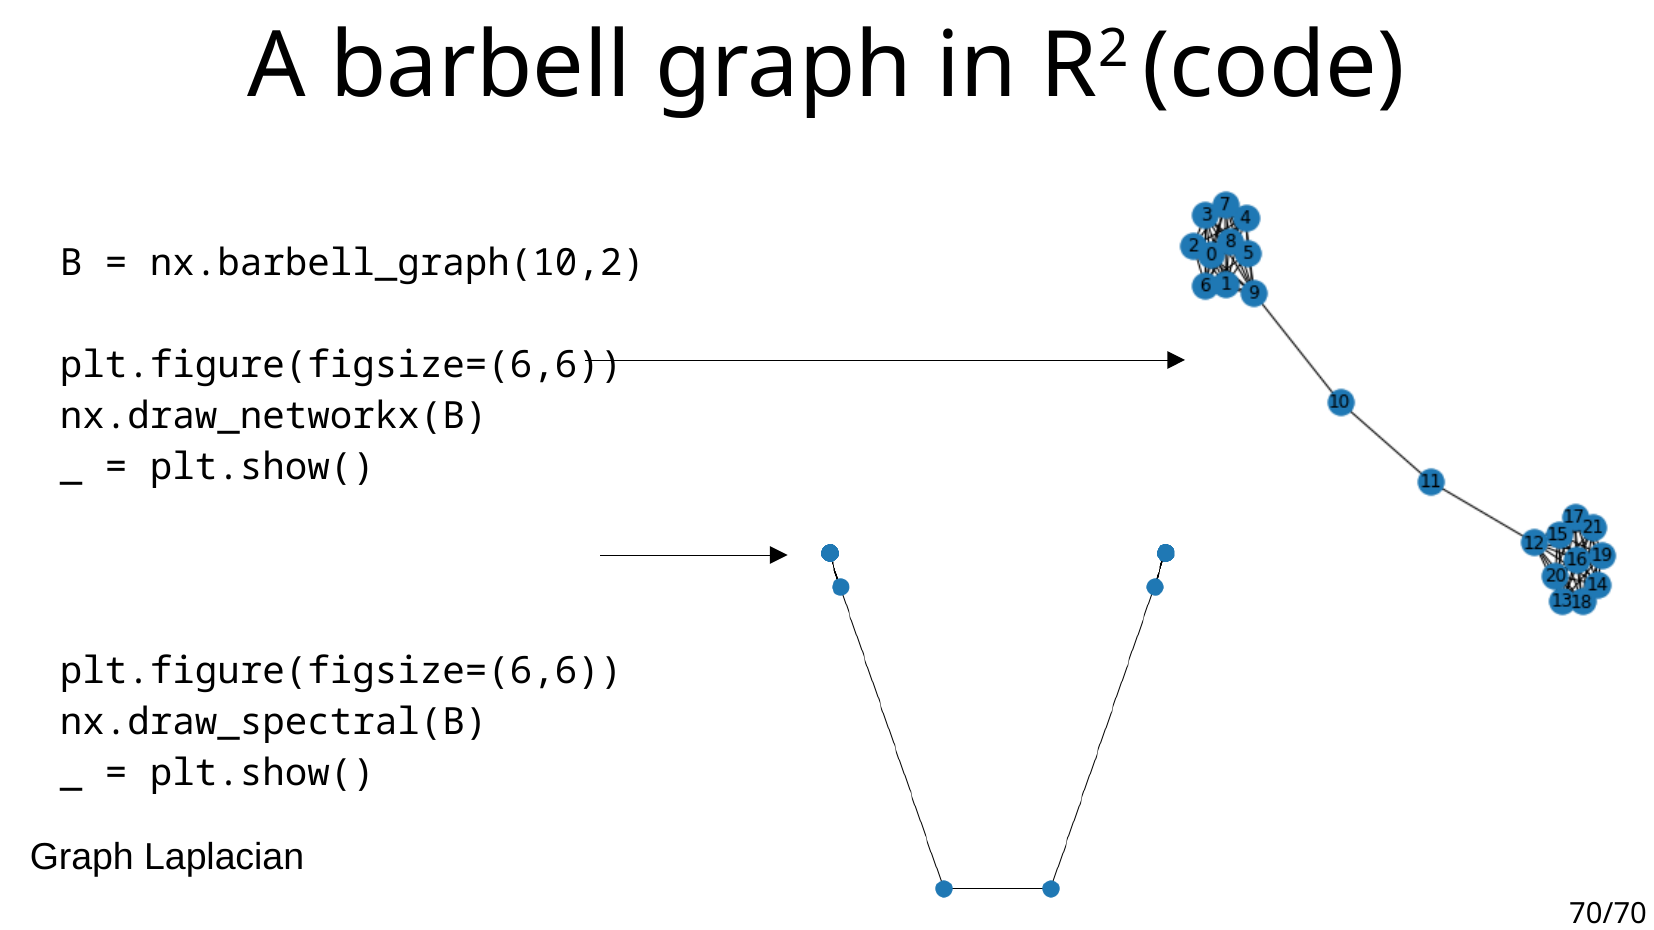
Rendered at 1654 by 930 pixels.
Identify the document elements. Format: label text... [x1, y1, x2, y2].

text_box B = nx.barbell_graph(10,2) plt.figure(figsize=(6,6)) nx.draw_networkx(B) _ = plt.show() plt.figure(figsize=(6,6)) nx.draw_spectral(B) _ = plt.show() [45, 228, 721, 828]
text_box Graph Laplacian [15, 828, 871, 901]
picture [787, 173, 1636, 930]
title A barbell graph in R2 (code) [82, 0, 1571, 126]
